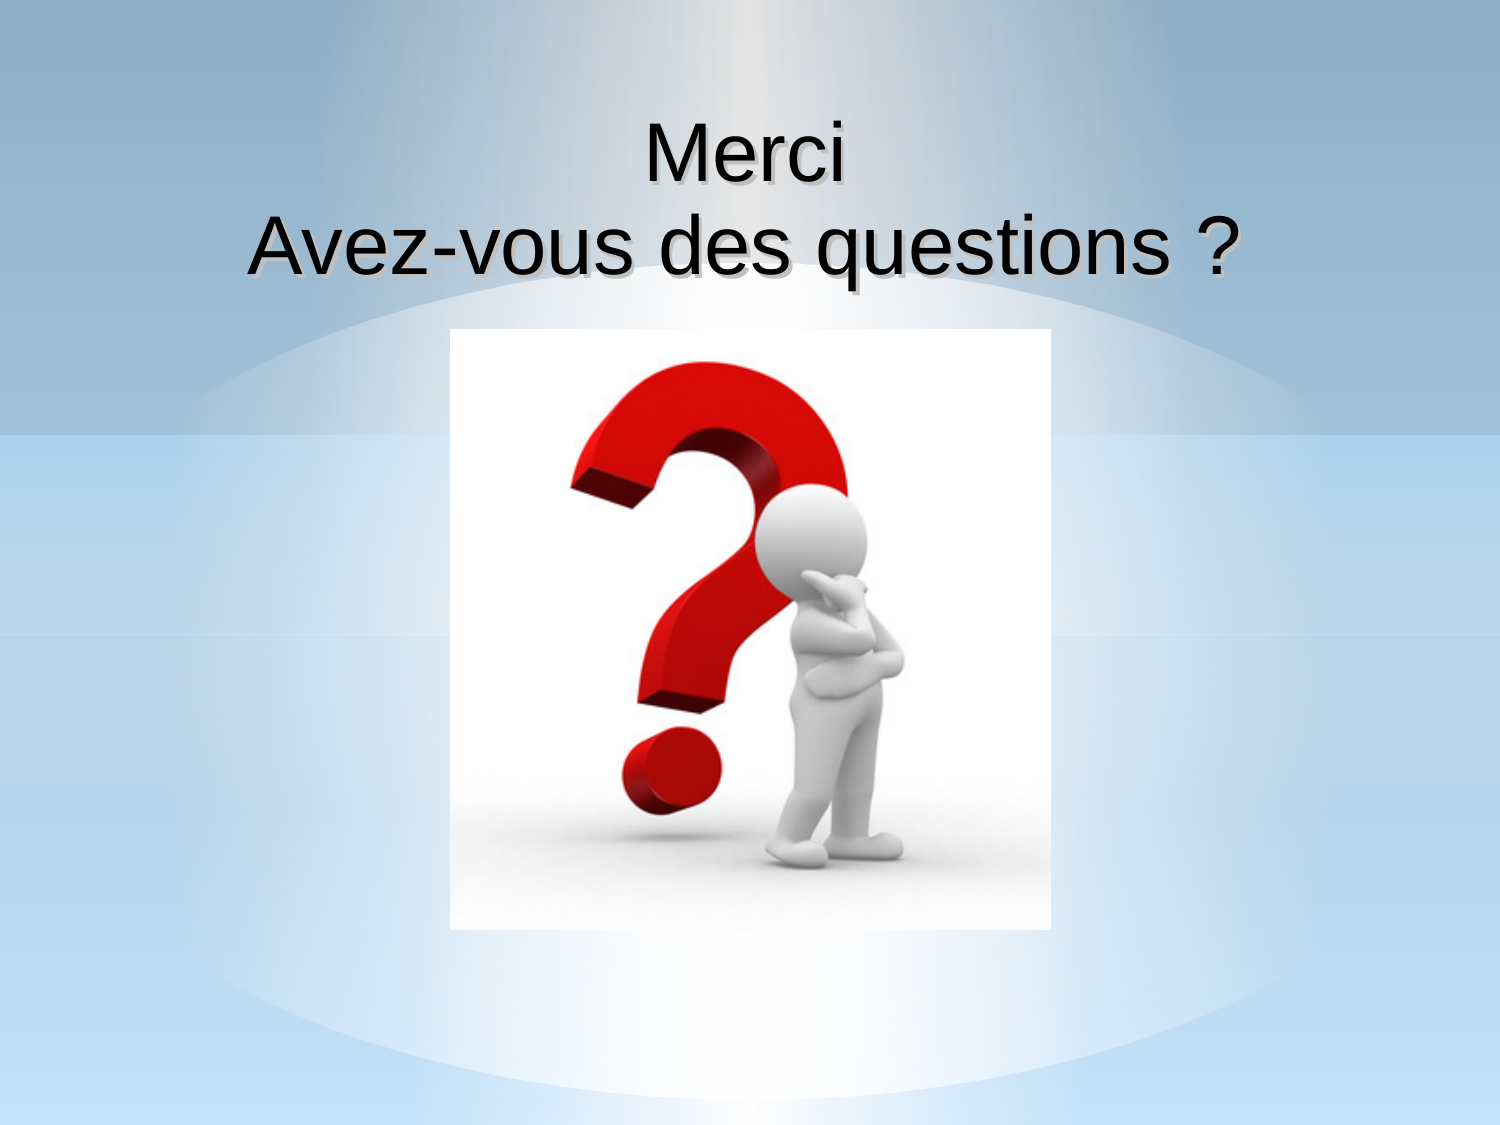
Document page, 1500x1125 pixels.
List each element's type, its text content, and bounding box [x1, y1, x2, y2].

title [1051, 513, 1312, 808]
subtitle [241, 828, 1167, 974]
title [134, 513, 450, 808]
text_box Merci Avez-vous des questions ? [152, 99, 1338, 300]
picture [450, 329, 1051, 931]
